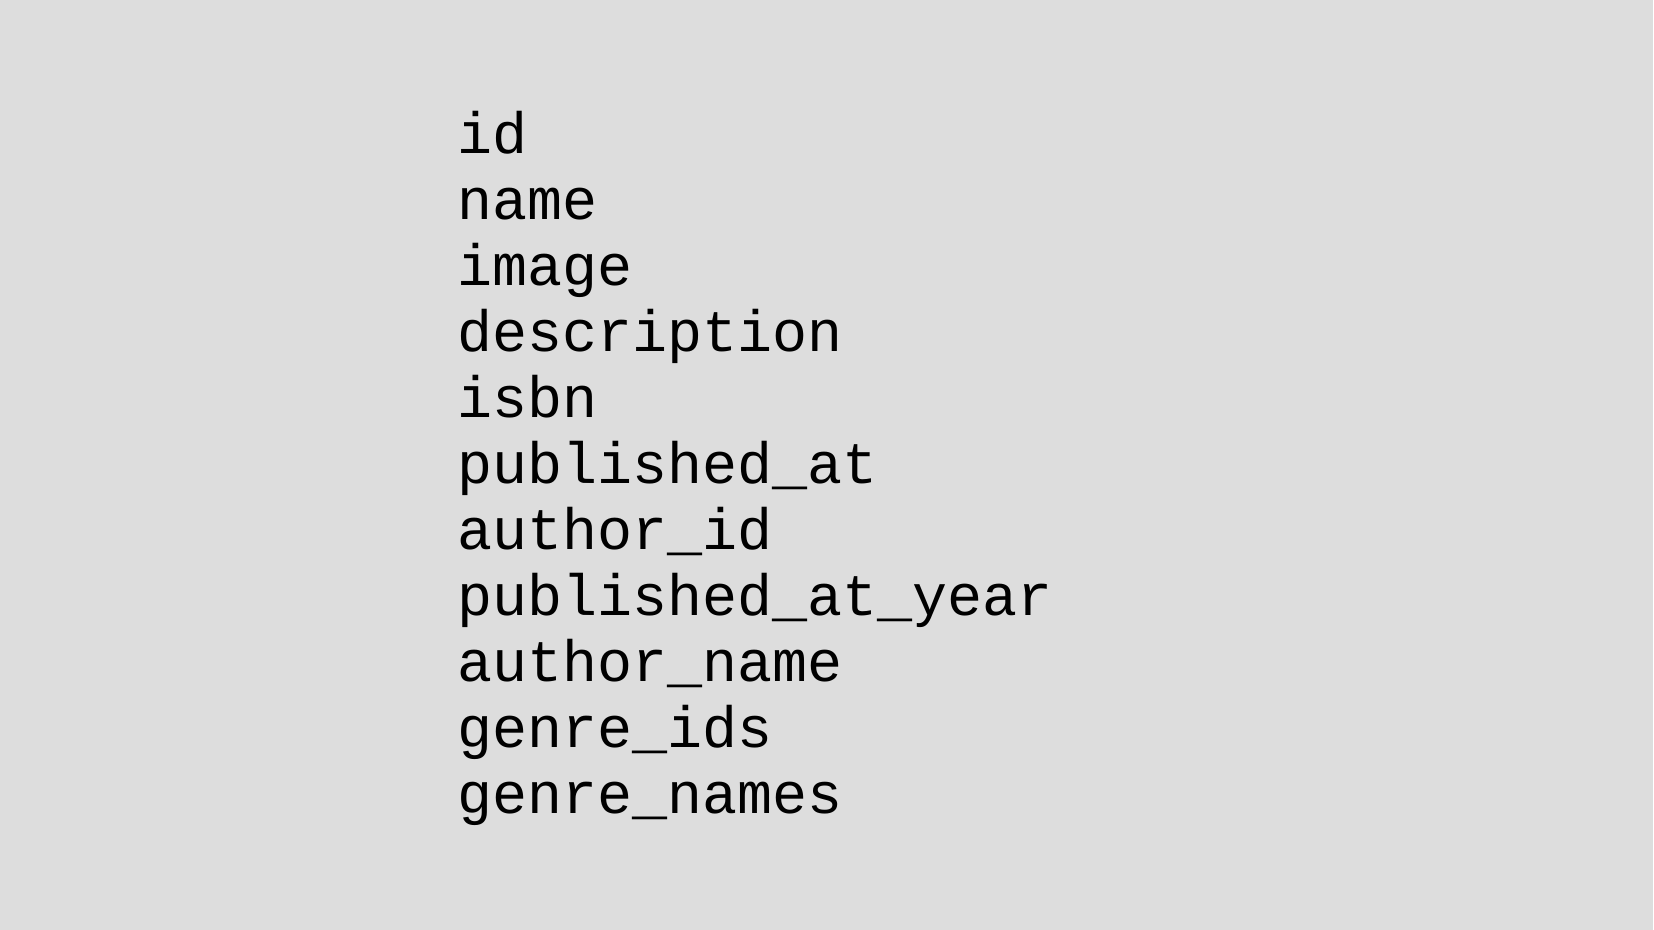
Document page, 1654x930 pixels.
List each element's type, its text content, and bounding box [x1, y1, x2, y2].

subtitle id name image description isbn published_at author_id published_at_year author_name genre_ids genre_names [457, 104, 1186, 832]
